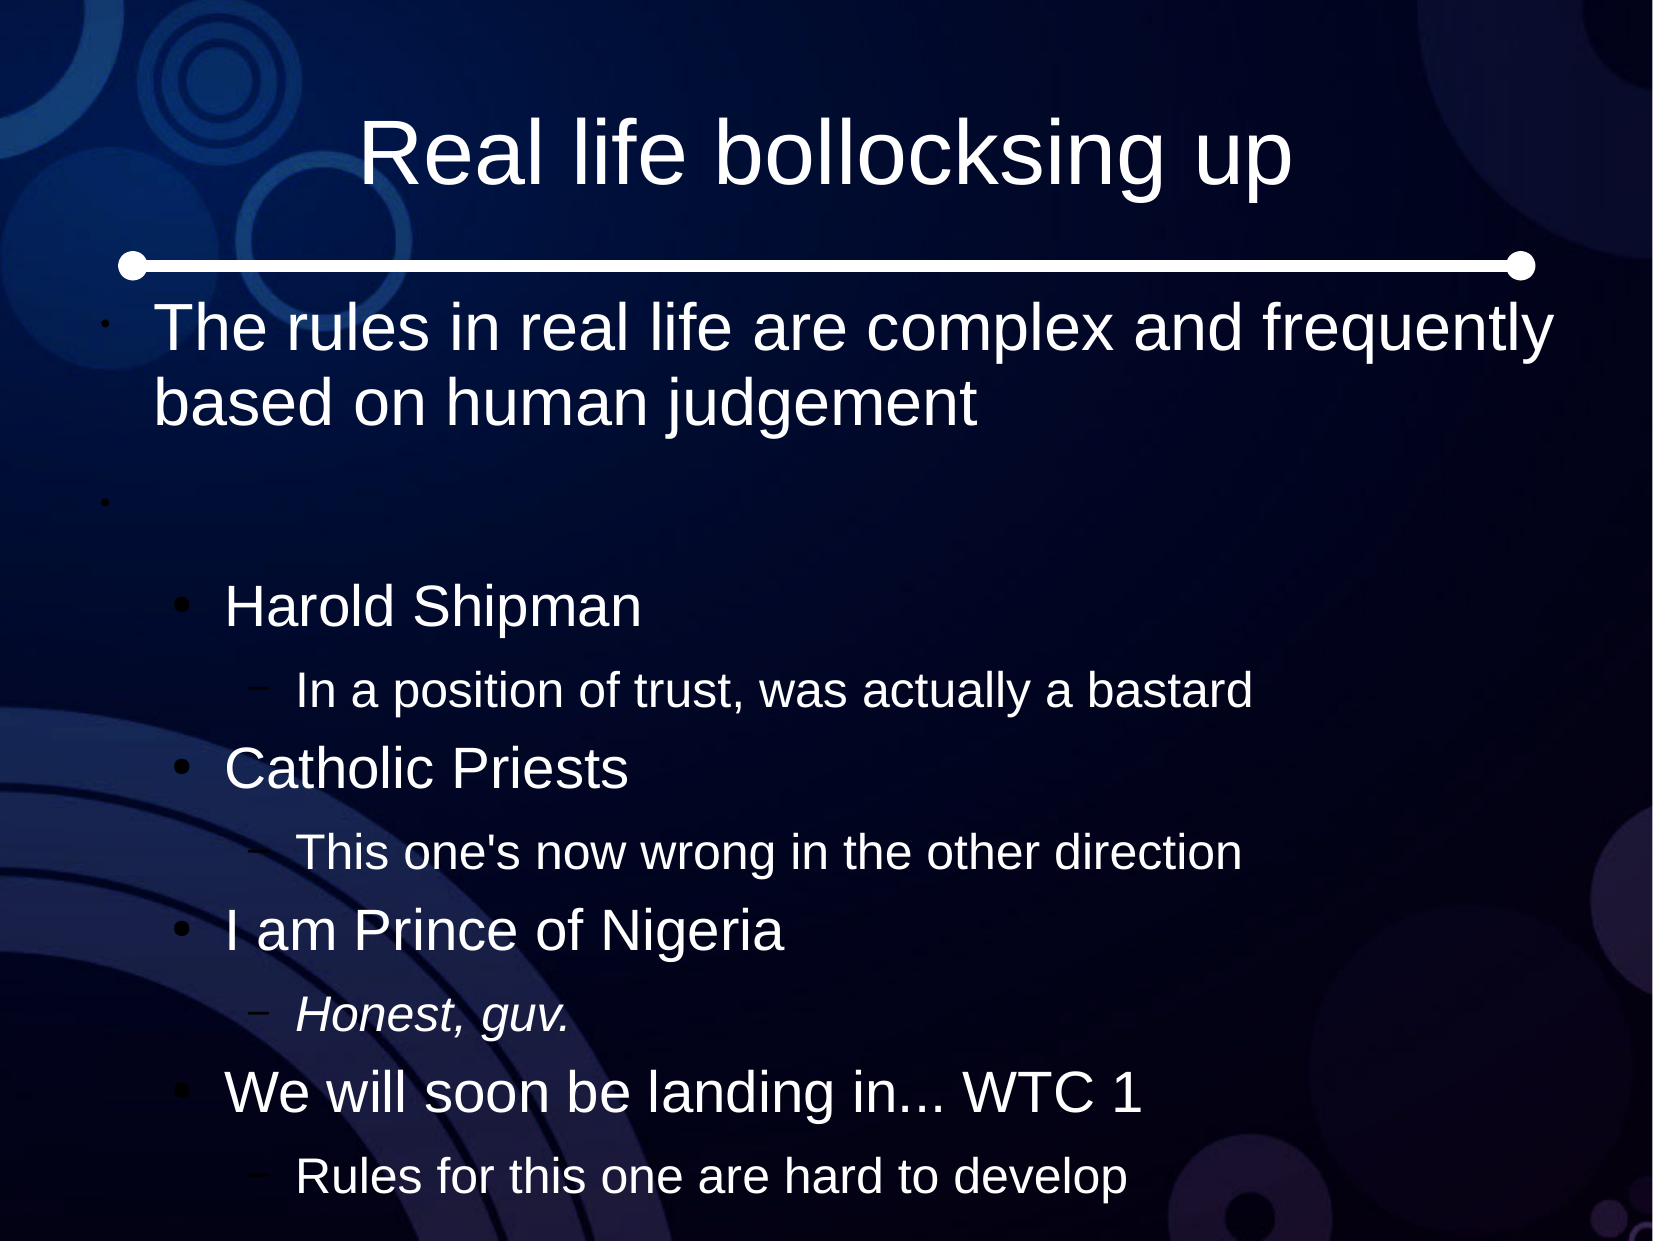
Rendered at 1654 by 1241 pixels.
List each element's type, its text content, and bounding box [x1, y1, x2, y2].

title Real life bollocksing up [82, 49, 1571, 257]
list The rules in real life are complex and frequently based on human judgement Harold Shipman In a position of trust, was actually a bastard Catholic Priests This one's now wrong in the other direction I am Prince of Nigeria Honest, guv. We will soon be landing in... WTC 1 Rules for this one are hard to develop [82, 290, 1571, 1205]
picture [0, 0, 1653, 1241]
